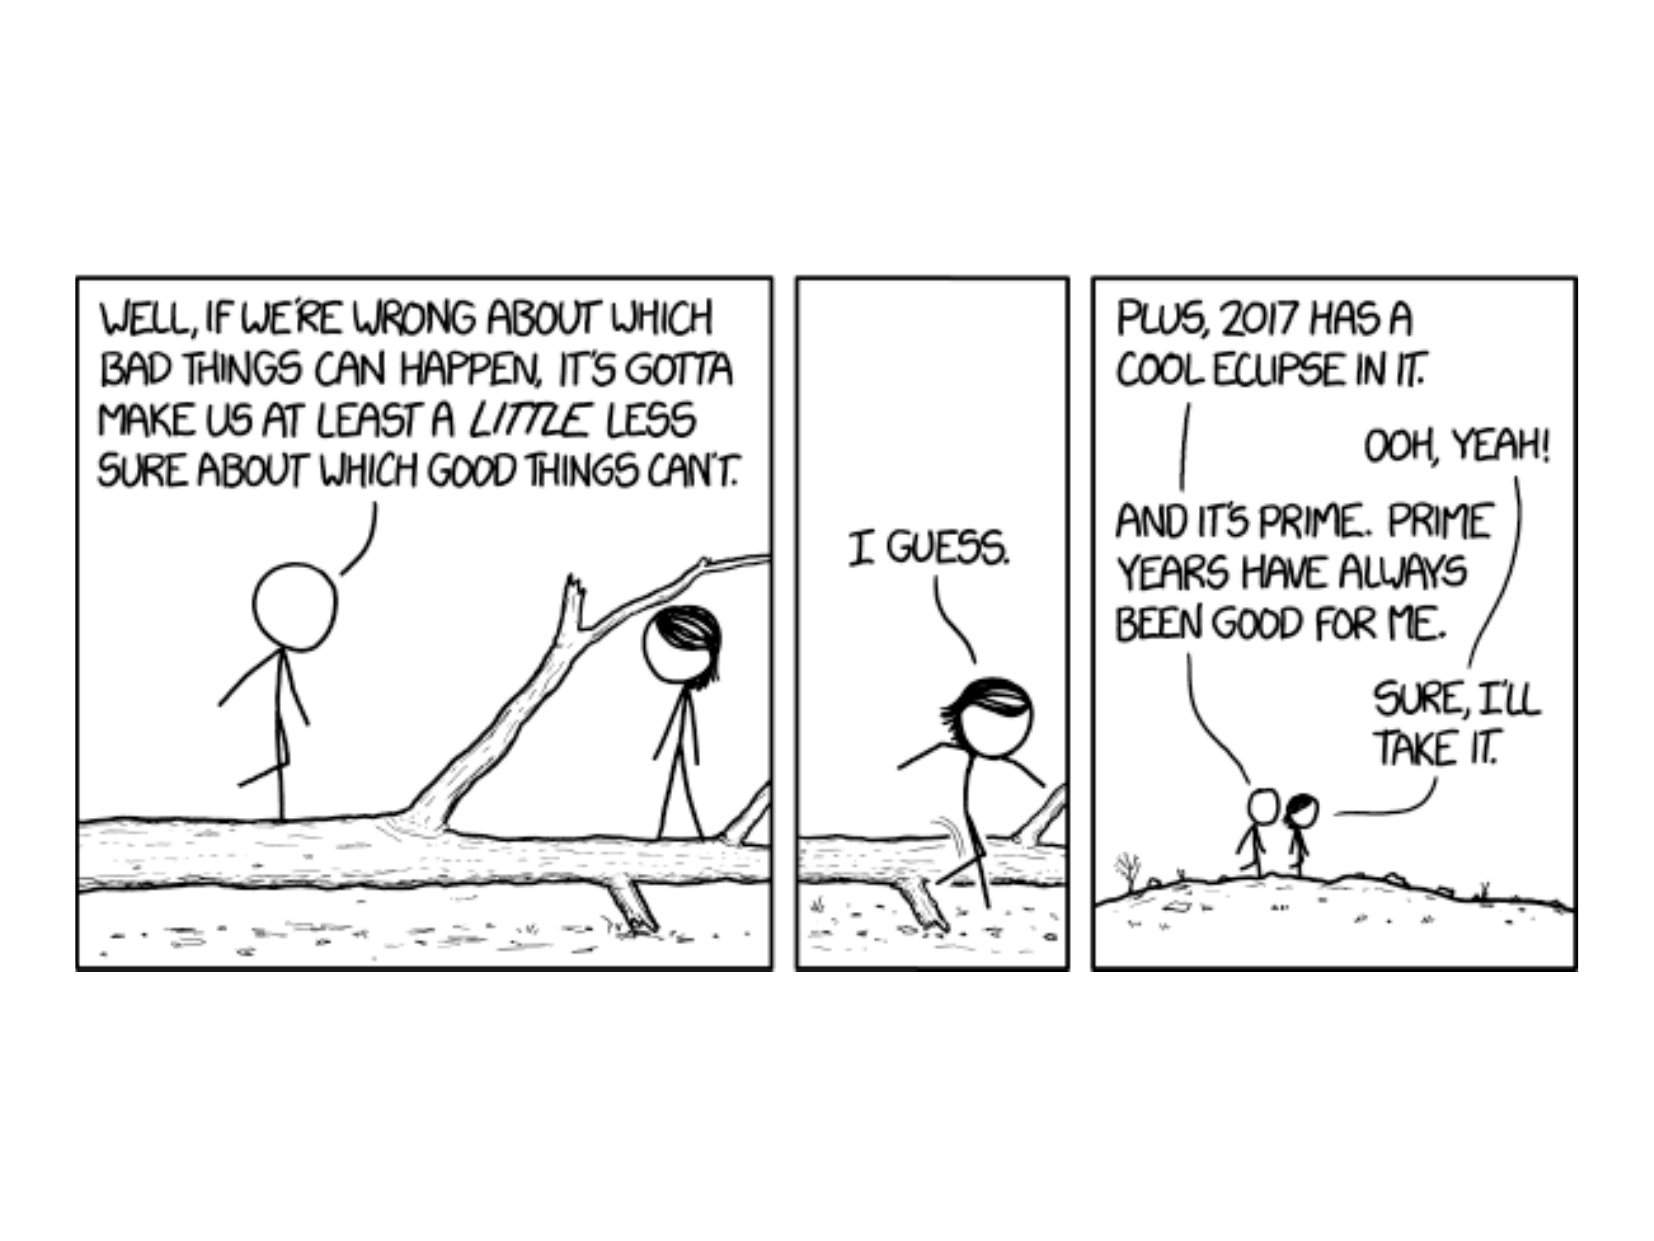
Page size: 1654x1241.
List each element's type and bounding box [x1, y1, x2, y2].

picture [75, 269, 1579, 972]
